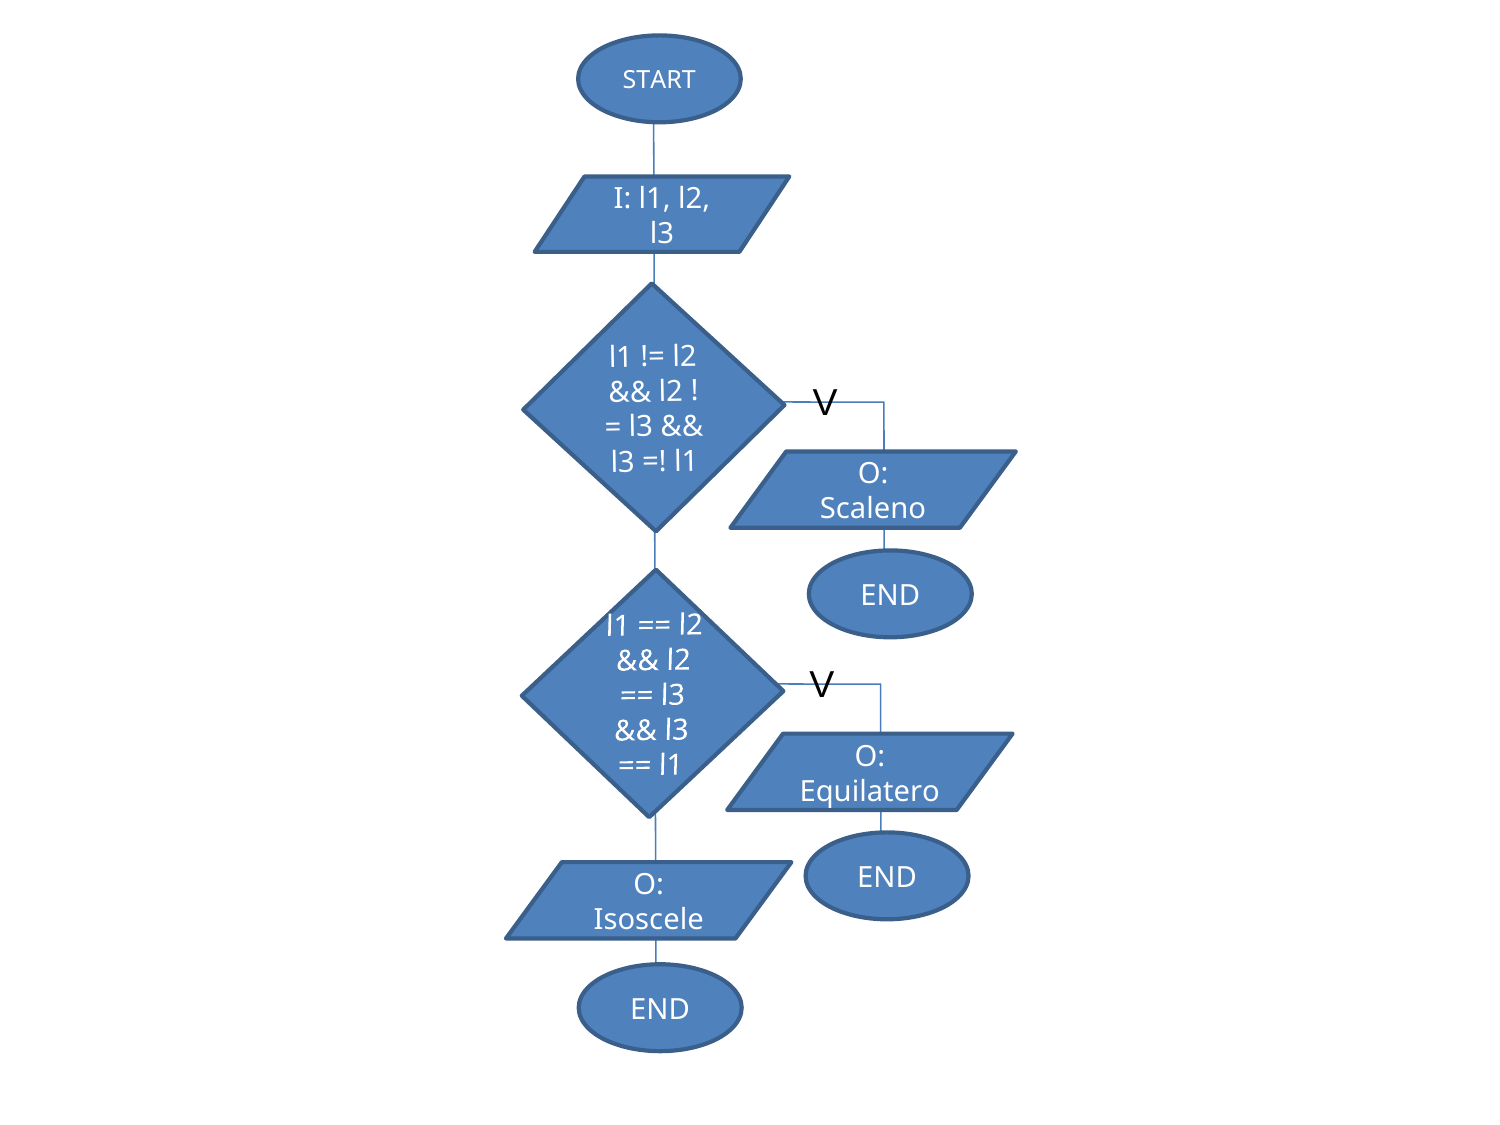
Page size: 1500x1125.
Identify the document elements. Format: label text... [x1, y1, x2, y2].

text_box O: Scaleno [730, 451, 1016, 528]
text_box I: l1, l2, l3 [534, 176, 790, 252]
text_box END [805, 832, 969, 920]
text_box l1 != l2 && l2 != l3 && l3 =! l1 [523, 283, 785, 532]
text_box V [762, 654, 882, 714]
text_box l1 == l2 && l2 == l3 && l3 == l1 [521, 569, 784, 818]
text_box END [808, 550, 972, 638]
text_box V [765, 371, 885, 432]
text_box O: Isoscele [505, 862, 792, 939]
text_box START [578, 35, 741, 123]
text_box END [578, 964, 742, 1052]
text_box O: Equilatero [727, 733, 1013, 810]
